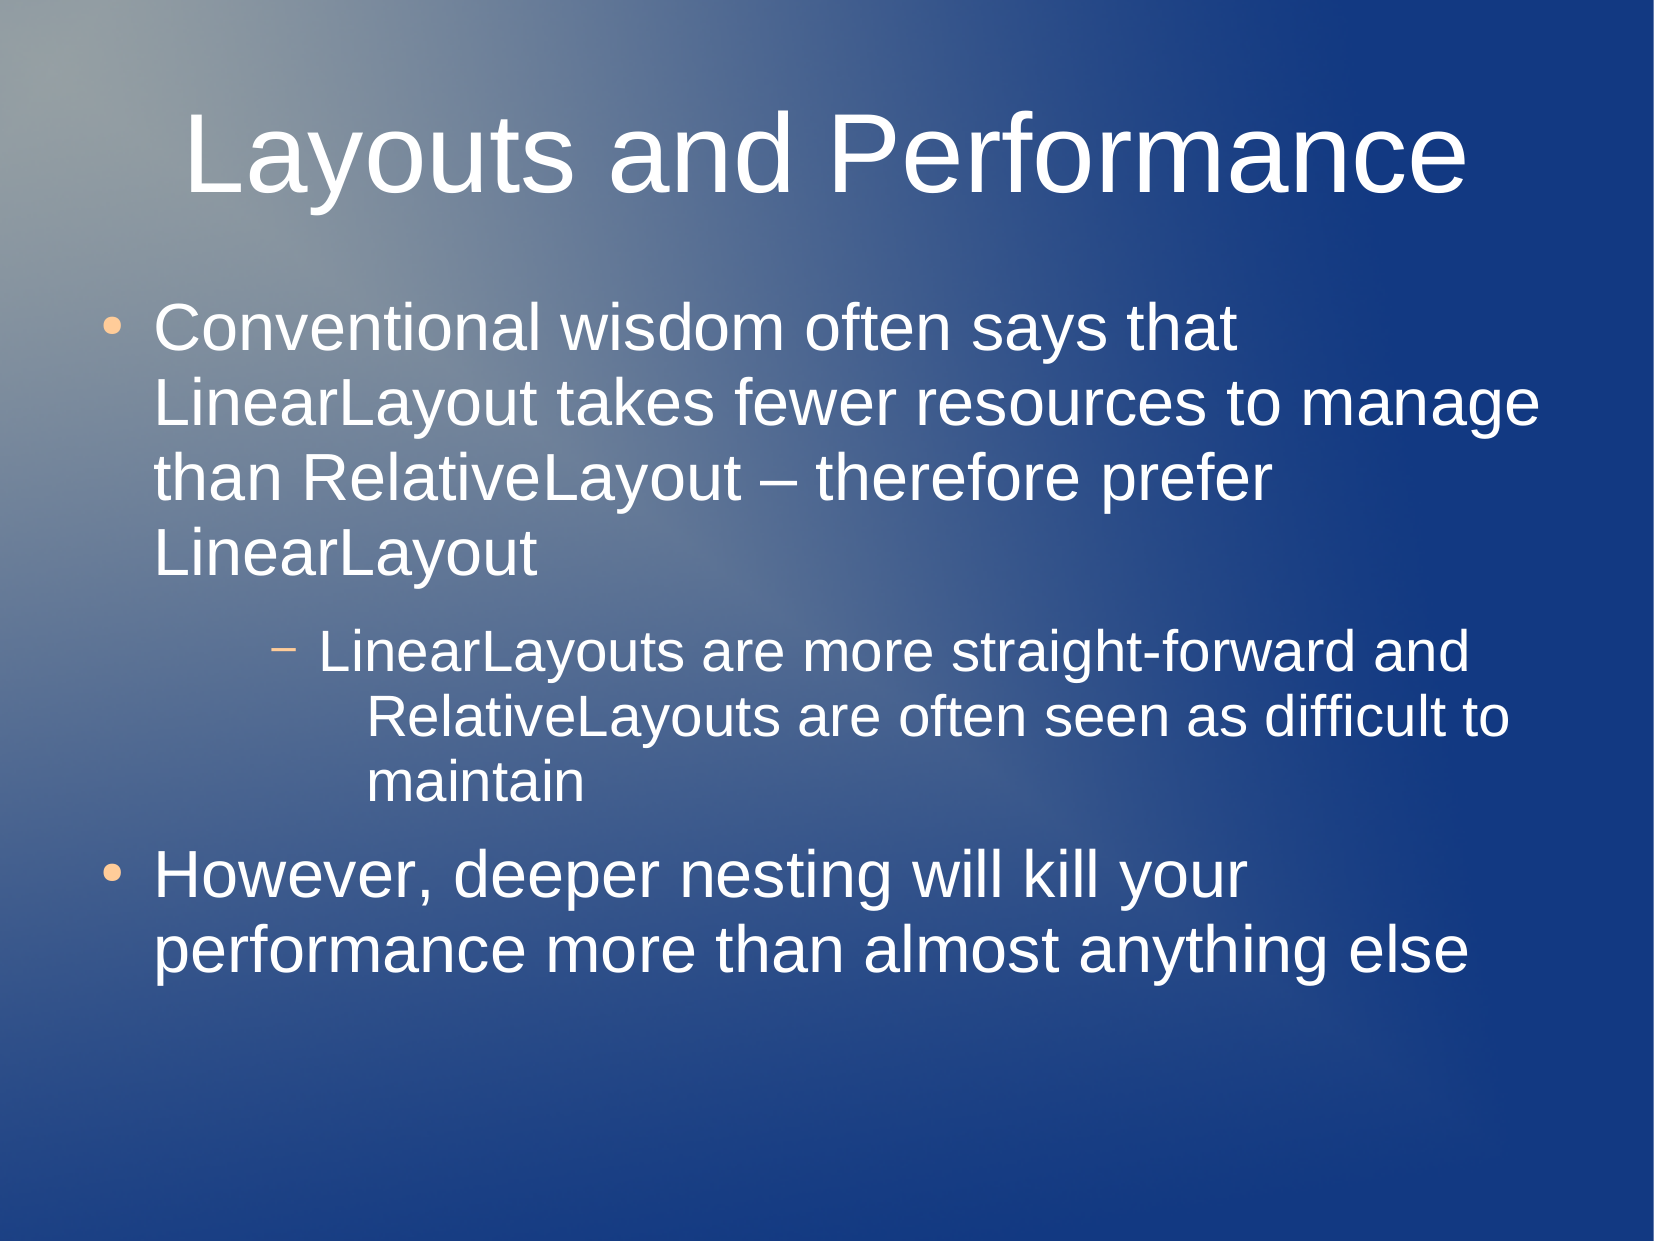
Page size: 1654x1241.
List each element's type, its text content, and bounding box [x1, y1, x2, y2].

title Layouts and Performance [82, 49, 1571, 257]
picture [0, 0, 1654, 1241]
list Conventional wisdom often says that LinearLayout takes fewer resources to manage than RelativeLayout – therefore prefer LinearLayout LinearLayouts are more straight-forward and RelativeLayouts are often seen as difficult to maintain However, deeper nesting will kill your performance more than almost anything else [82, 290, 1571, 1010]
